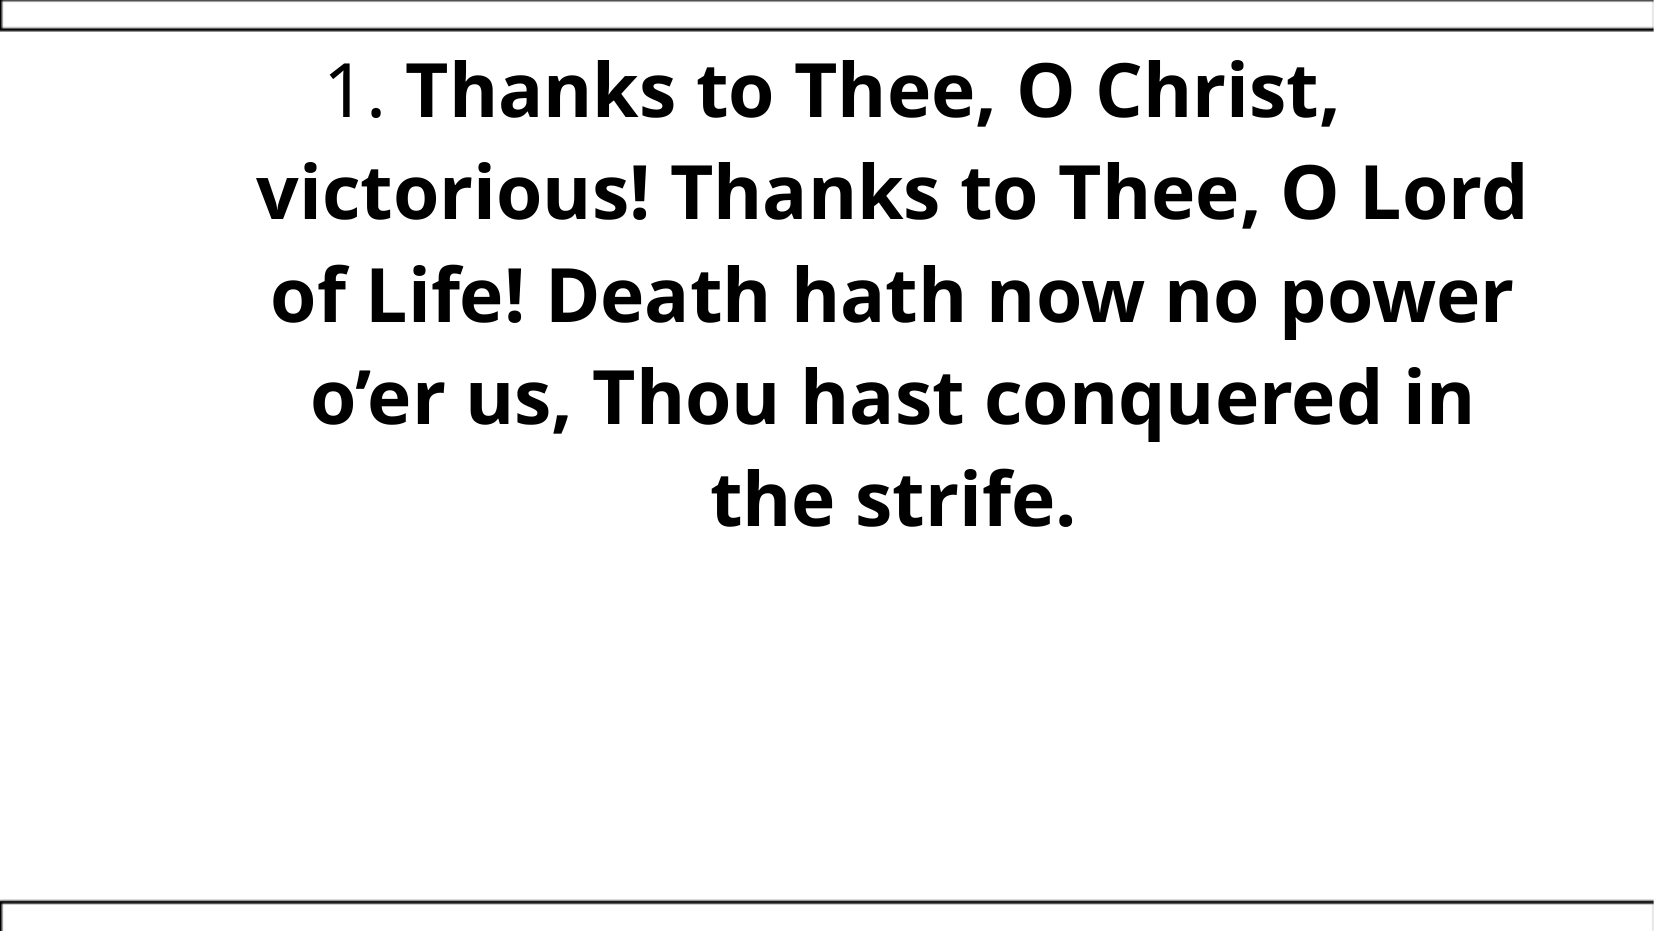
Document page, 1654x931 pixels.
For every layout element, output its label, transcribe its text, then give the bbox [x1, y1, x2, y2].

picture [0, 0, 1654, 931]
text_box 1. Thanks to Thee, O Christ, victorious! Thanks to Thee, O Lord of Life! Death hath now no power o’er us, Thou hast conquered in the strife. [105, 30, 1561, 445]
